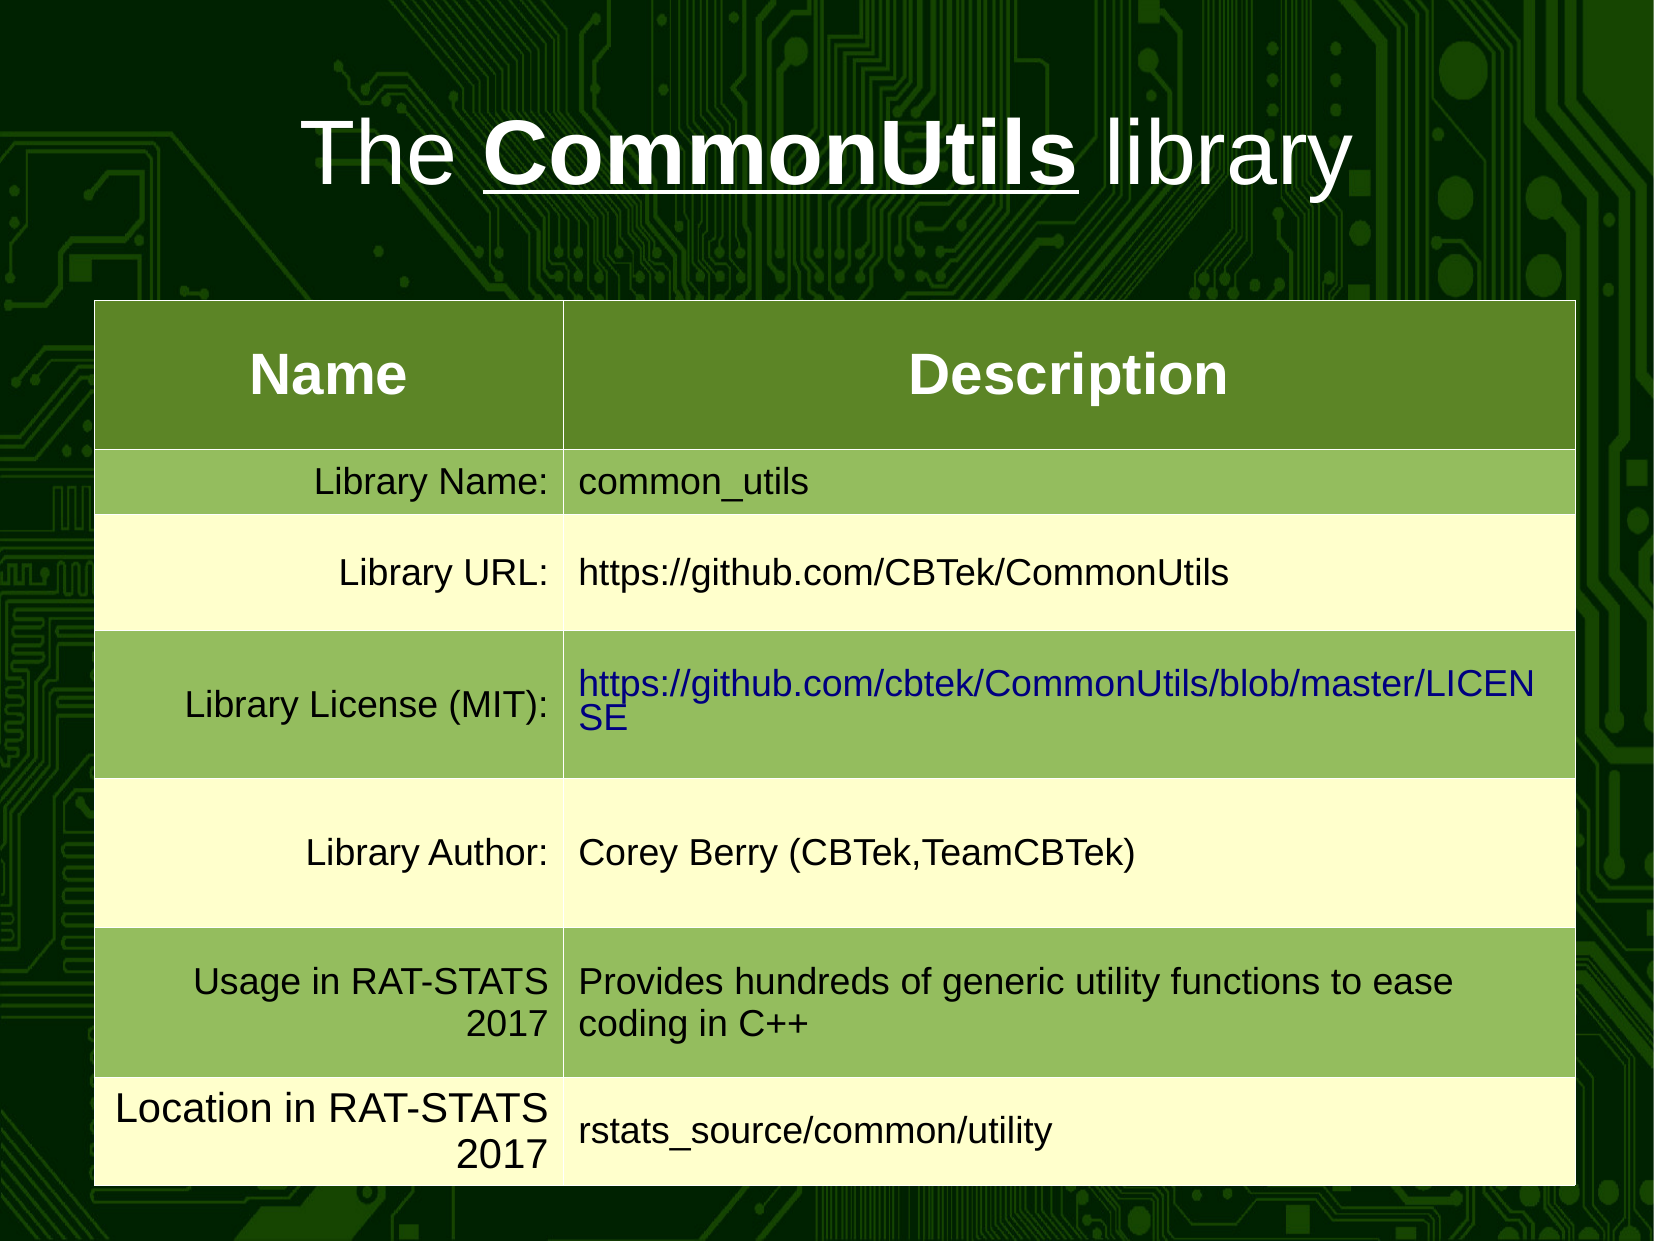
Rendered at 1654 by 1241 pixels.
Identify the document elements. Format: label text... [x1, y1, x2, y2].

table_cell Library License (MIT): [95, 631, 563, 778]
table_cell Library Name: [95, 450, 563, 514]
table_cell Library URL: [95, 515, 563, 630]
table_cell Provides hundreds of generic utility functions to ease coding in C++ [564, 928, 1575, 1077]
table_cell https://github.com/cbtek/CommonUtils/blob/master/LICENSE [564, 631, 1575, 778]
table_cell https://github.com/CBTek/CommonUtils [564, 515, 1575, 630]
table_cell common_utils [564, 450, 1575, 514]
title The CommonUtils library [82, 49, 1571, 257]
table_header Name [95, 301, 563, 449]
picture [0, 0, 1654, 1241]
table_cell Location in RAT-STATS 2017 [95, 1078, 563, 1185]
table_cell Corey Berry (CBTek,TeamCBTek) [564, 779, 1575, 927]
table_cell Library Author: [95, 779, 563, 927]
table_cell rstats_source/common/utility [564, 1078, 1575, 1185]
table_cell Usage in RAT-STATS 2017 [95, 928, 563, 1077]
table_header Description [564, 301, 1575, 449]
